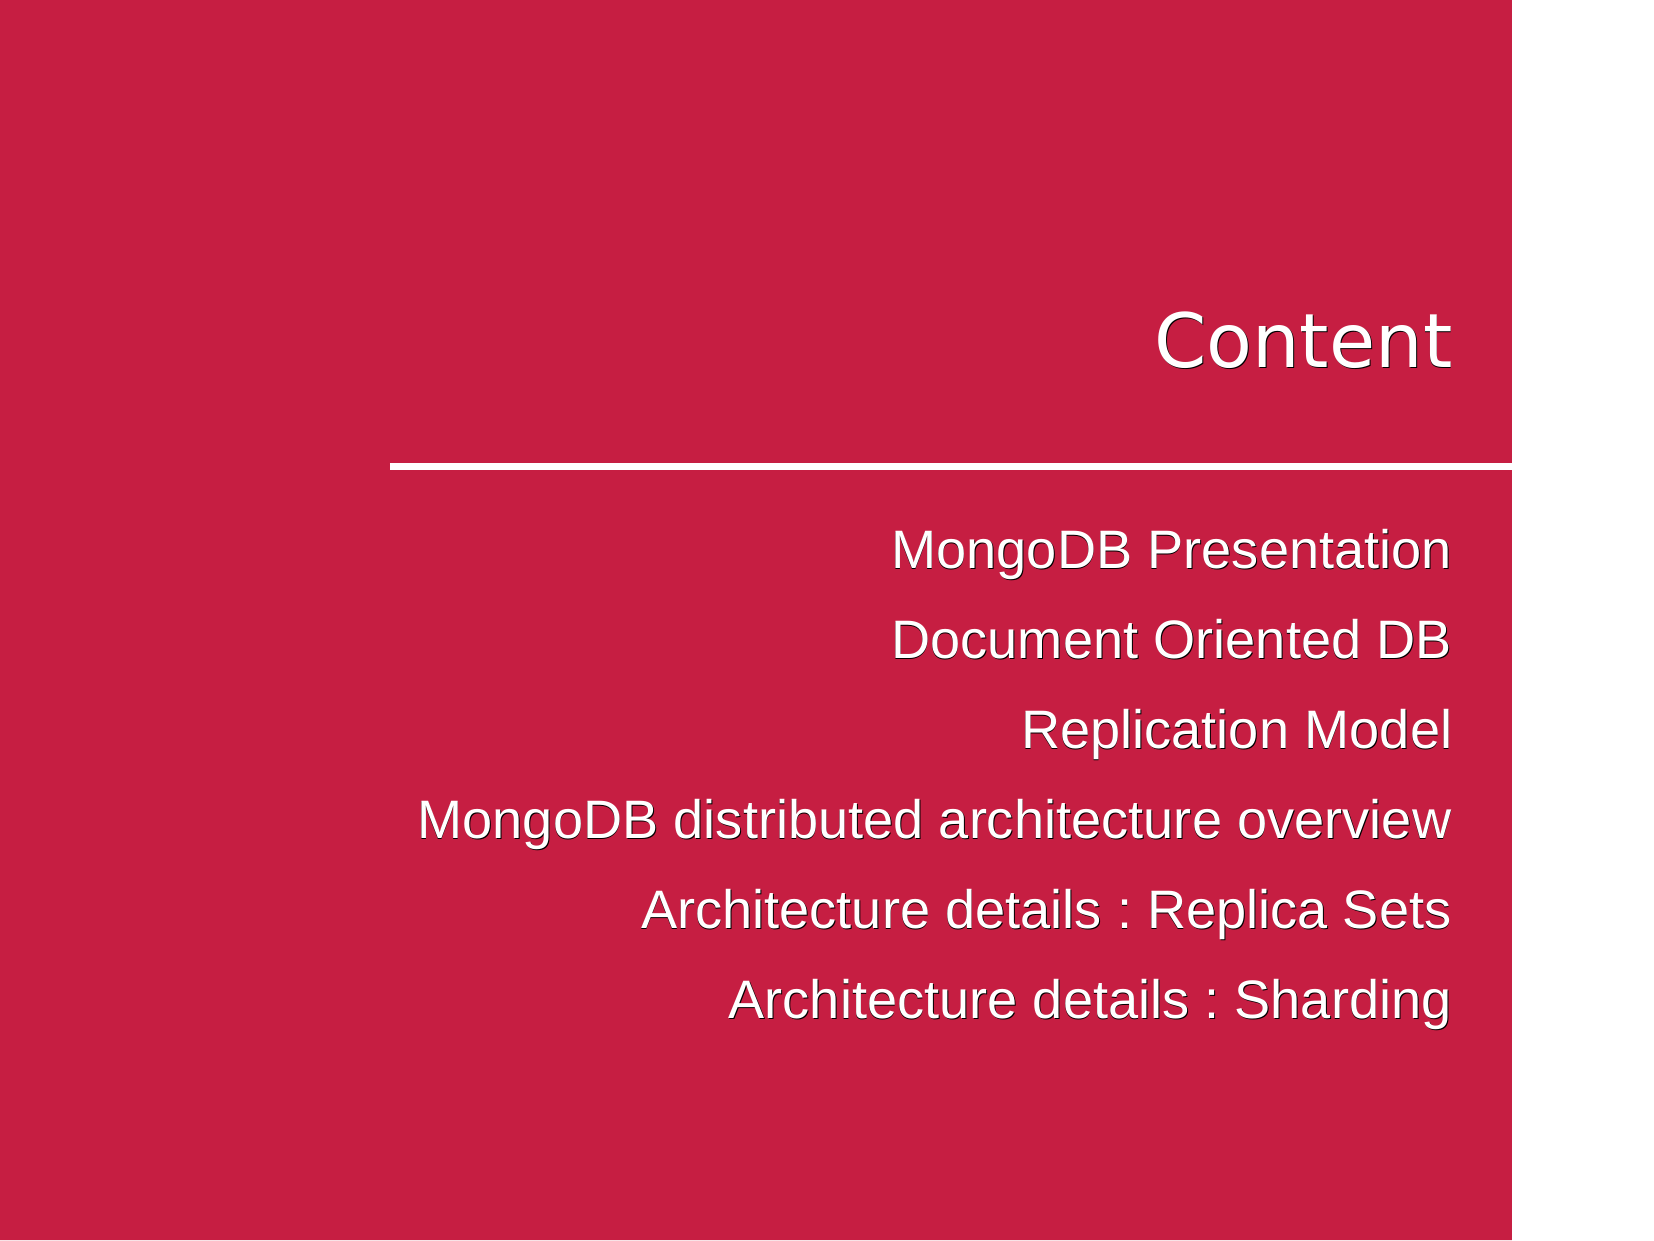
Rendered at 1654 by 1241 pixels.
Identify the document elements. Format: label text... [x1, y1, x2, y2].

title Content [82, 238, 1453, 446]
list MongoDB Presentation Document Oriented DB Replication Model MongoDB distributed architecture overview Architecture details : Replica Sets Architecture details : Sharding [82, 519, 1453, 1123]
